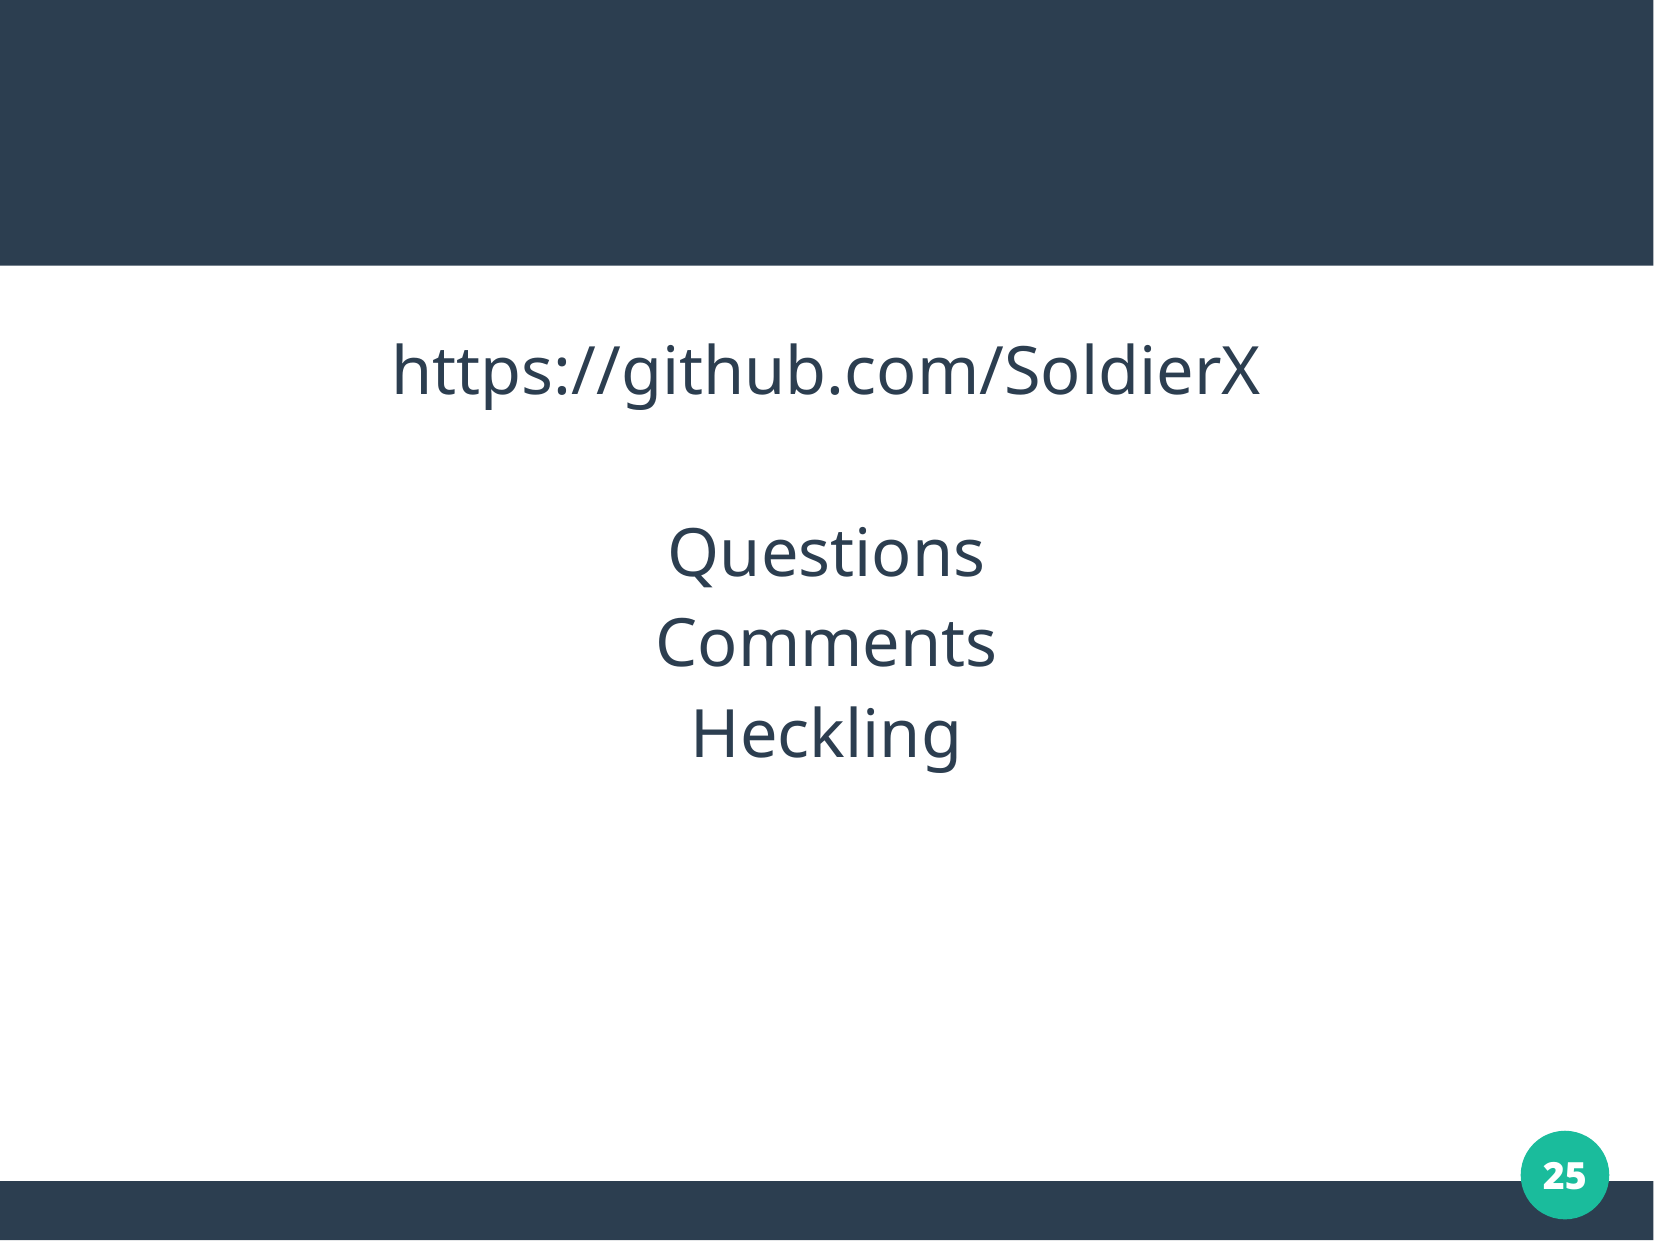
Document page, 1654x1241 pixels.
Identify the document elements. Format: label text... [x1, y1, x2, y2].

subtitle https://github.com/SoldierX Questions Comments Heckling [59, 49, 1595, 779]
